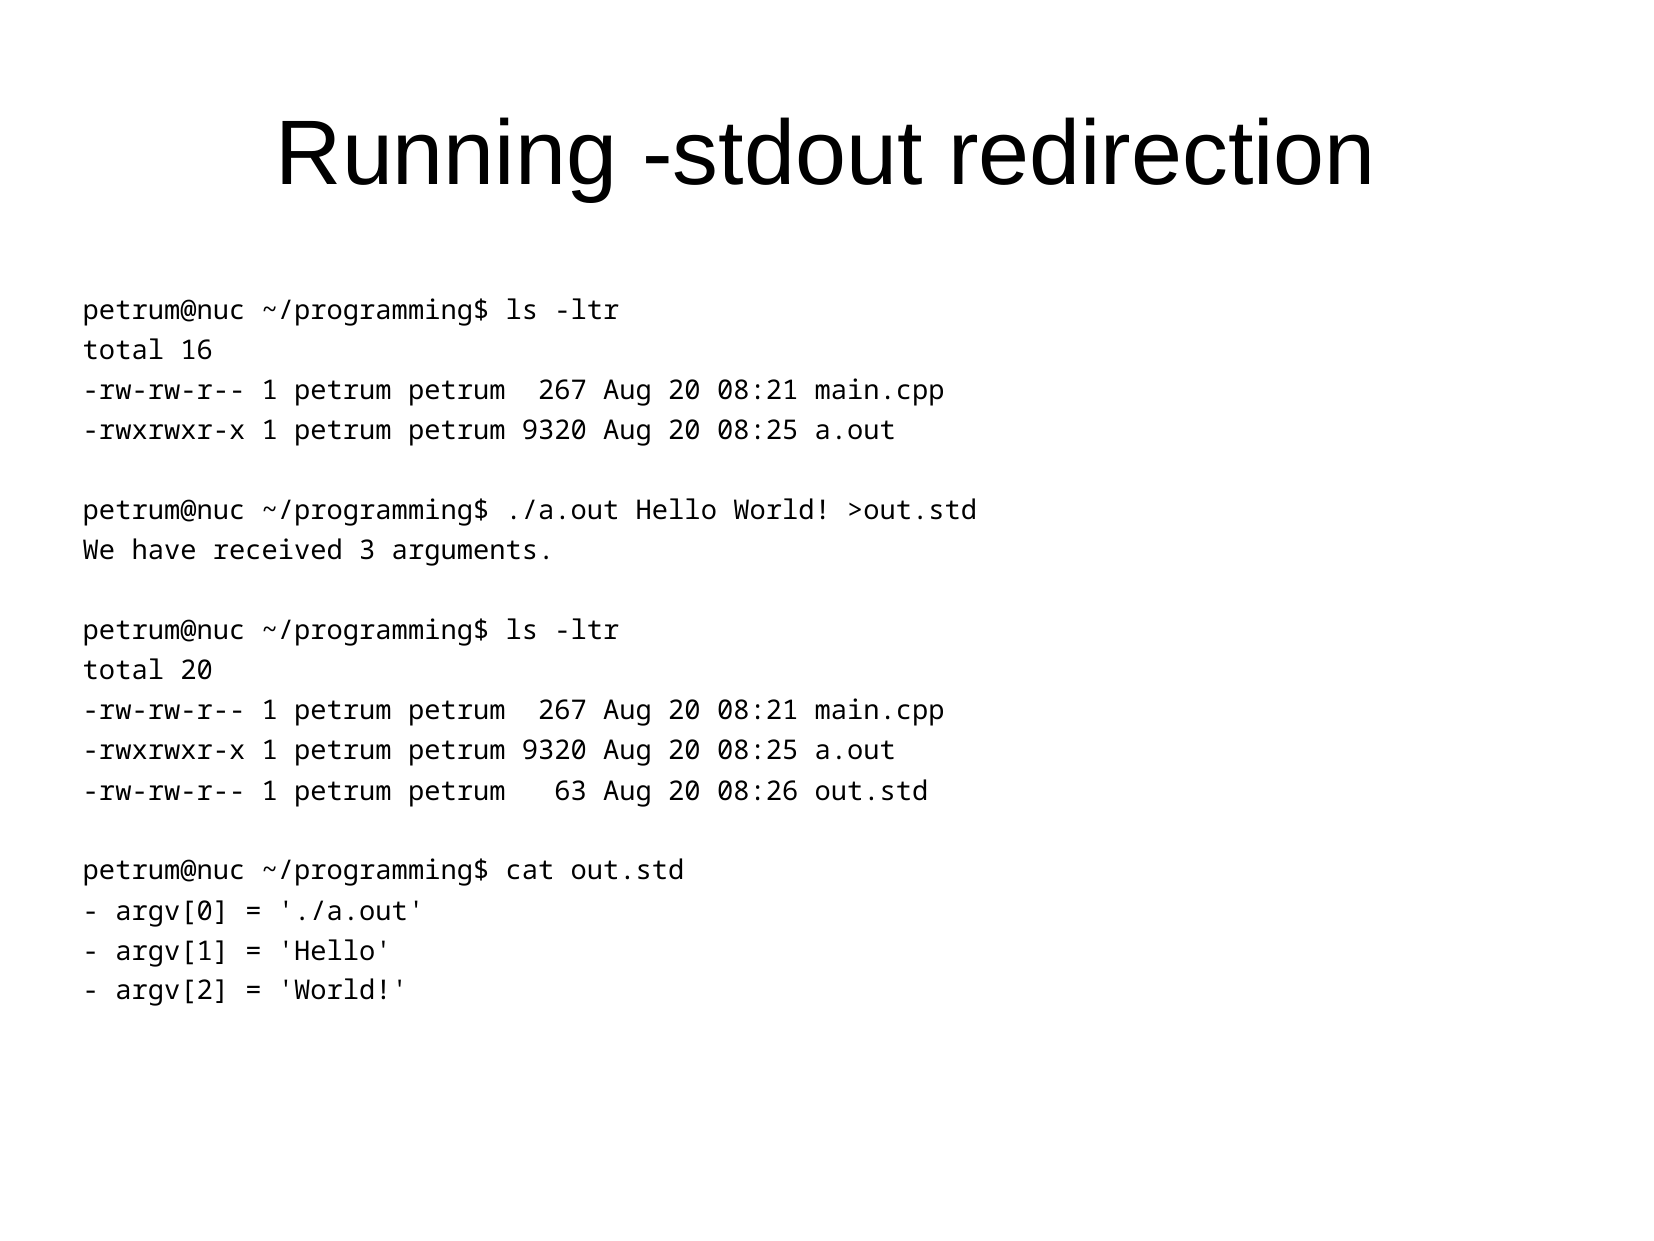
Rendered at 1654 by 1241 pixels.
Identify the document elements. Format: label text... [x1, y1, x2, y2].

list petrum@nuc ~/programming$ ls -ltr total 16 -rw-rw-r-- 1 petrum petrum 267 Aug 20 08:21 main.cpp -rwxrwxr-x 1 petrum petrum 9320 Aug 20 08:25 a.out petrum@nuc ~/programming$ ./a.out Hello World! >out.std We have received 3 arguments. petrum@nuc ~/programming$ ls -ltr total 20 -rw-rw-r-- 1 petrum petrum 267 Aug 20 08:21 main.cpp -rwxrwxr-x 1 petrum petrum 9320 Aug 20 08:25 a.out -rw-rw-r-- 1 petrum petrum 63 Aug 20 08:26 out.std petrum@nuc ~/programming$ cat out.std - argv[0] = './a.out' - argv[1] = 'Hello' - argv[2] = 'World!' [82, 290, 1571, 1010]
title Running -stdout redirection [82, 49, 1571, 257]
